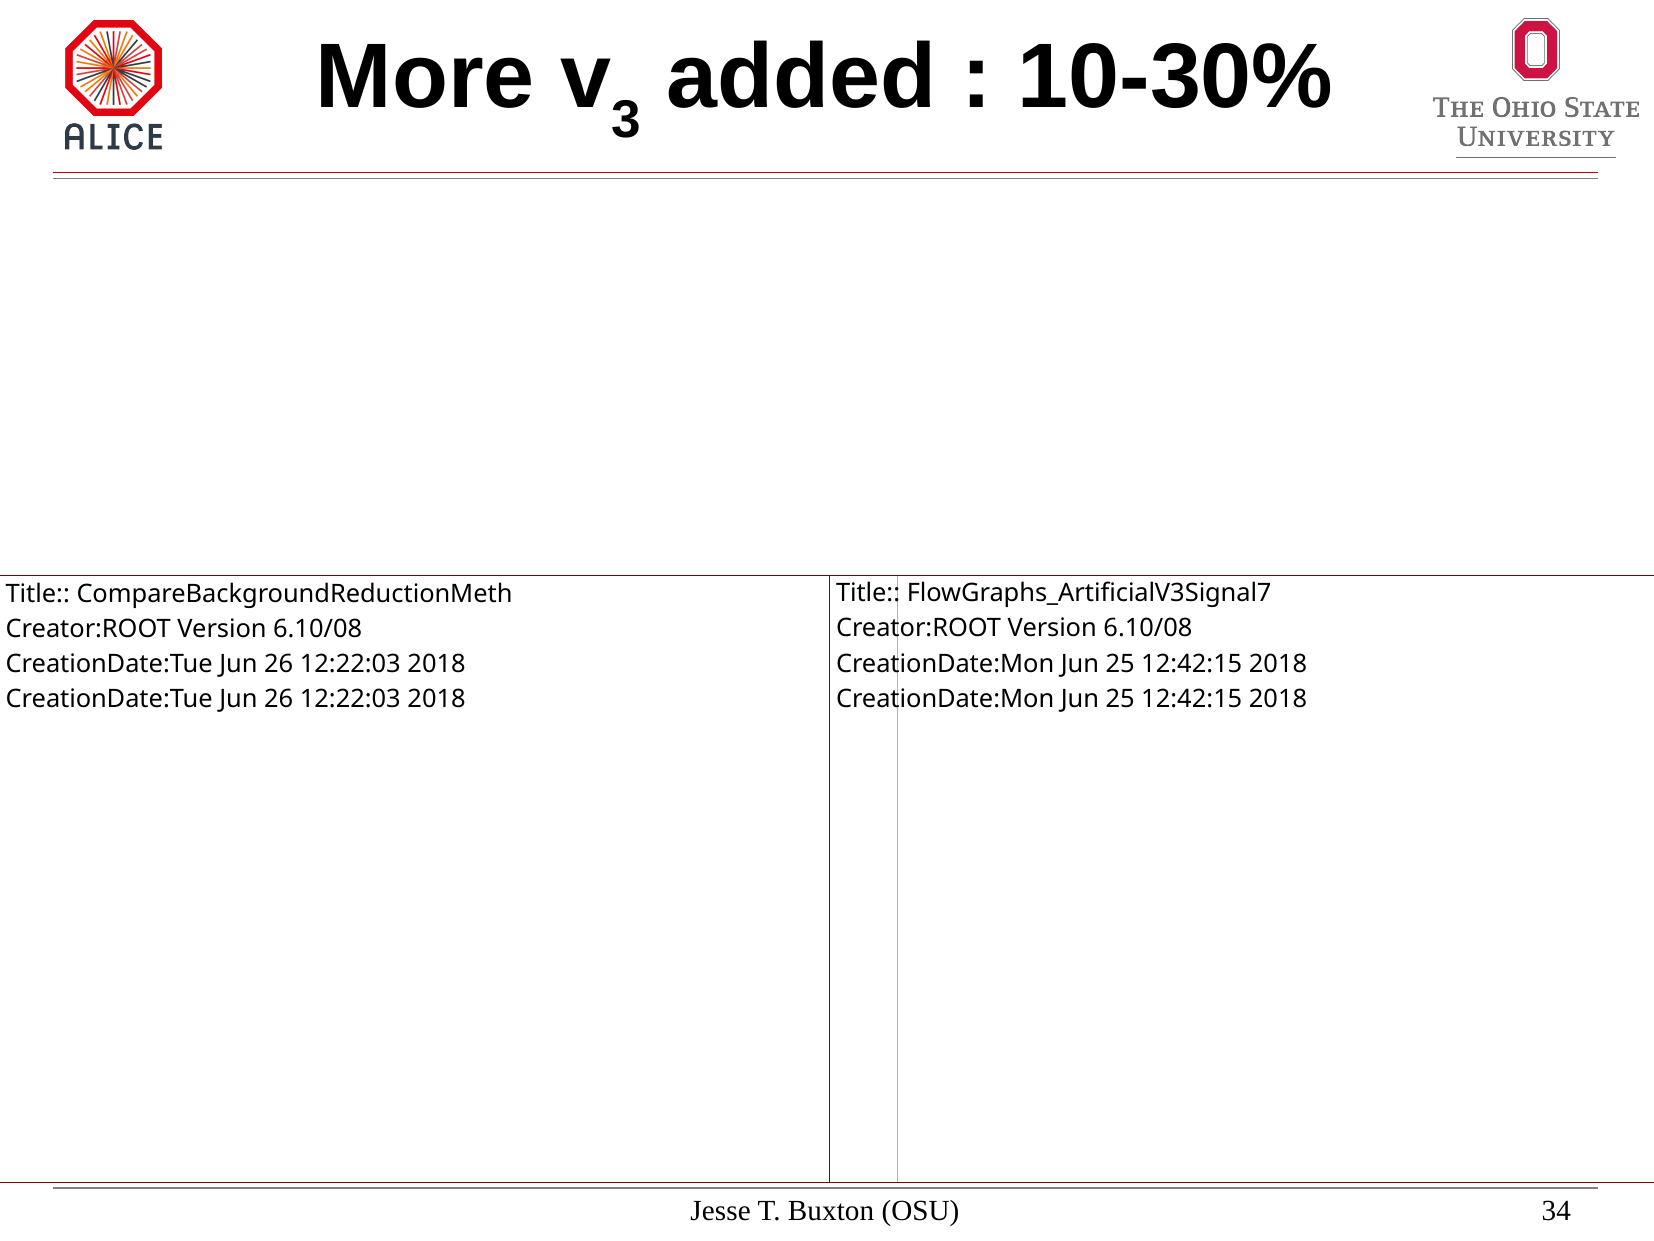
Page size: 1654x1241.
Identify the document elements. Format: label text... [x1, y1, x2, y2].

picture [1513, 5, 1642, 171]
picture [0, 573, 1654, 1183]
title More v3 added : 10-30% [137, 1, 1513, 172]
picture [65, 20, 137, 150]
